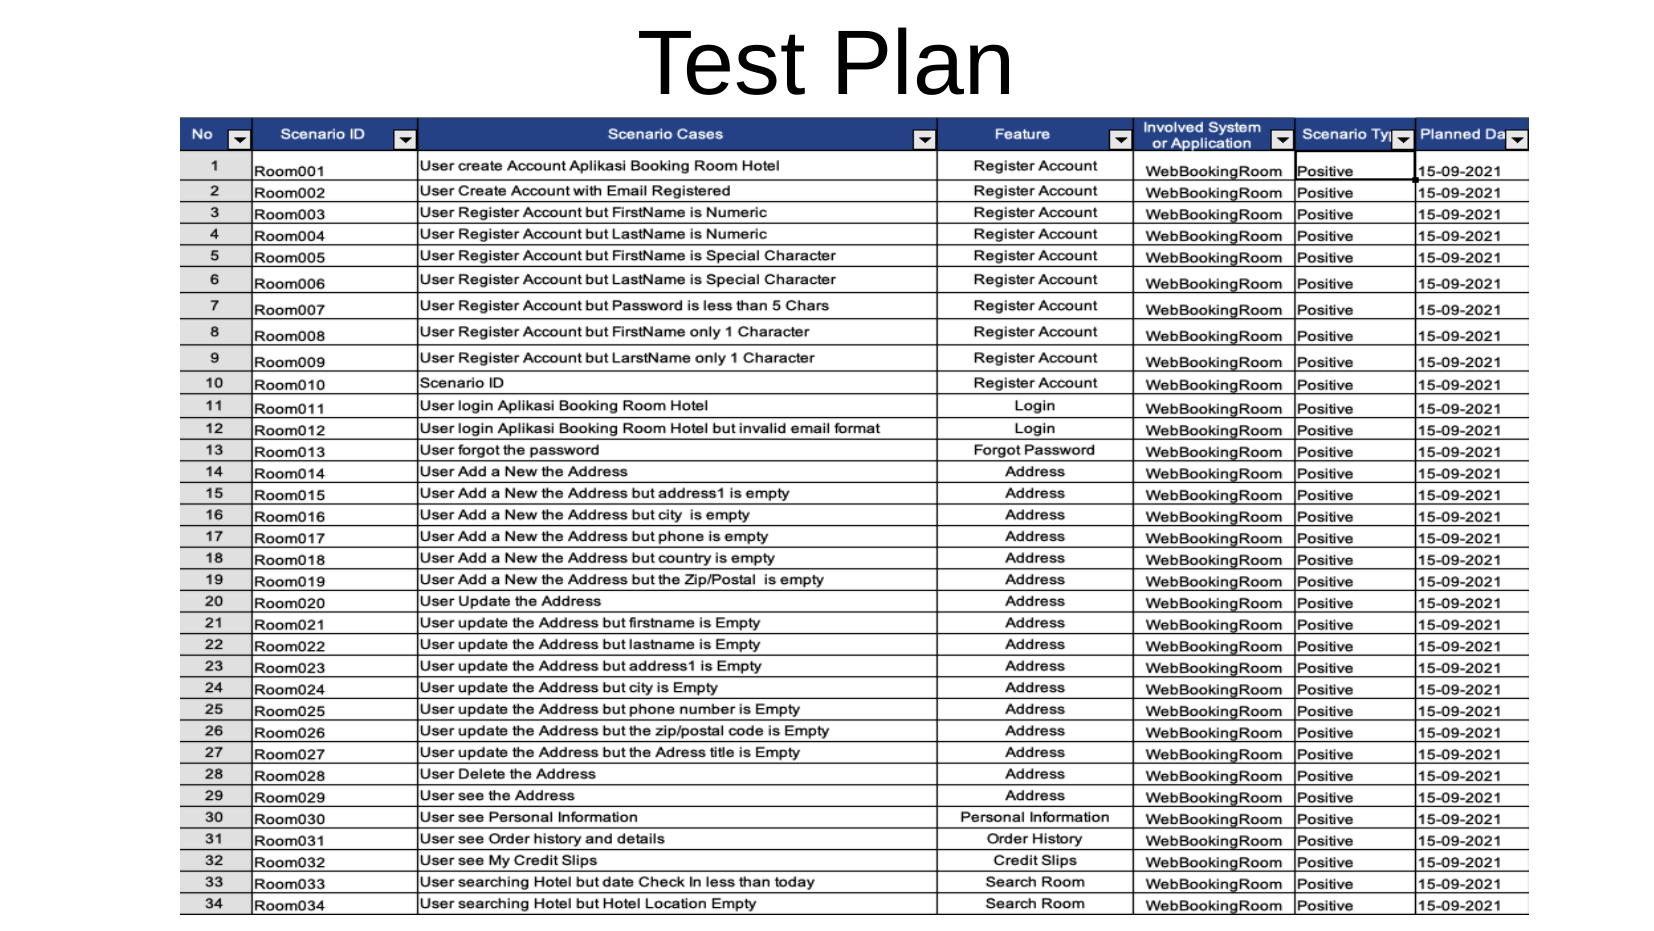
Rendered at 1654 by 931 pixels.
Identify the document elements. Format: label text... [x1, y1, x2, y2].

picture [180, 117, 1529, 916]
title Test Plan [82, 0, 1571, 141]
